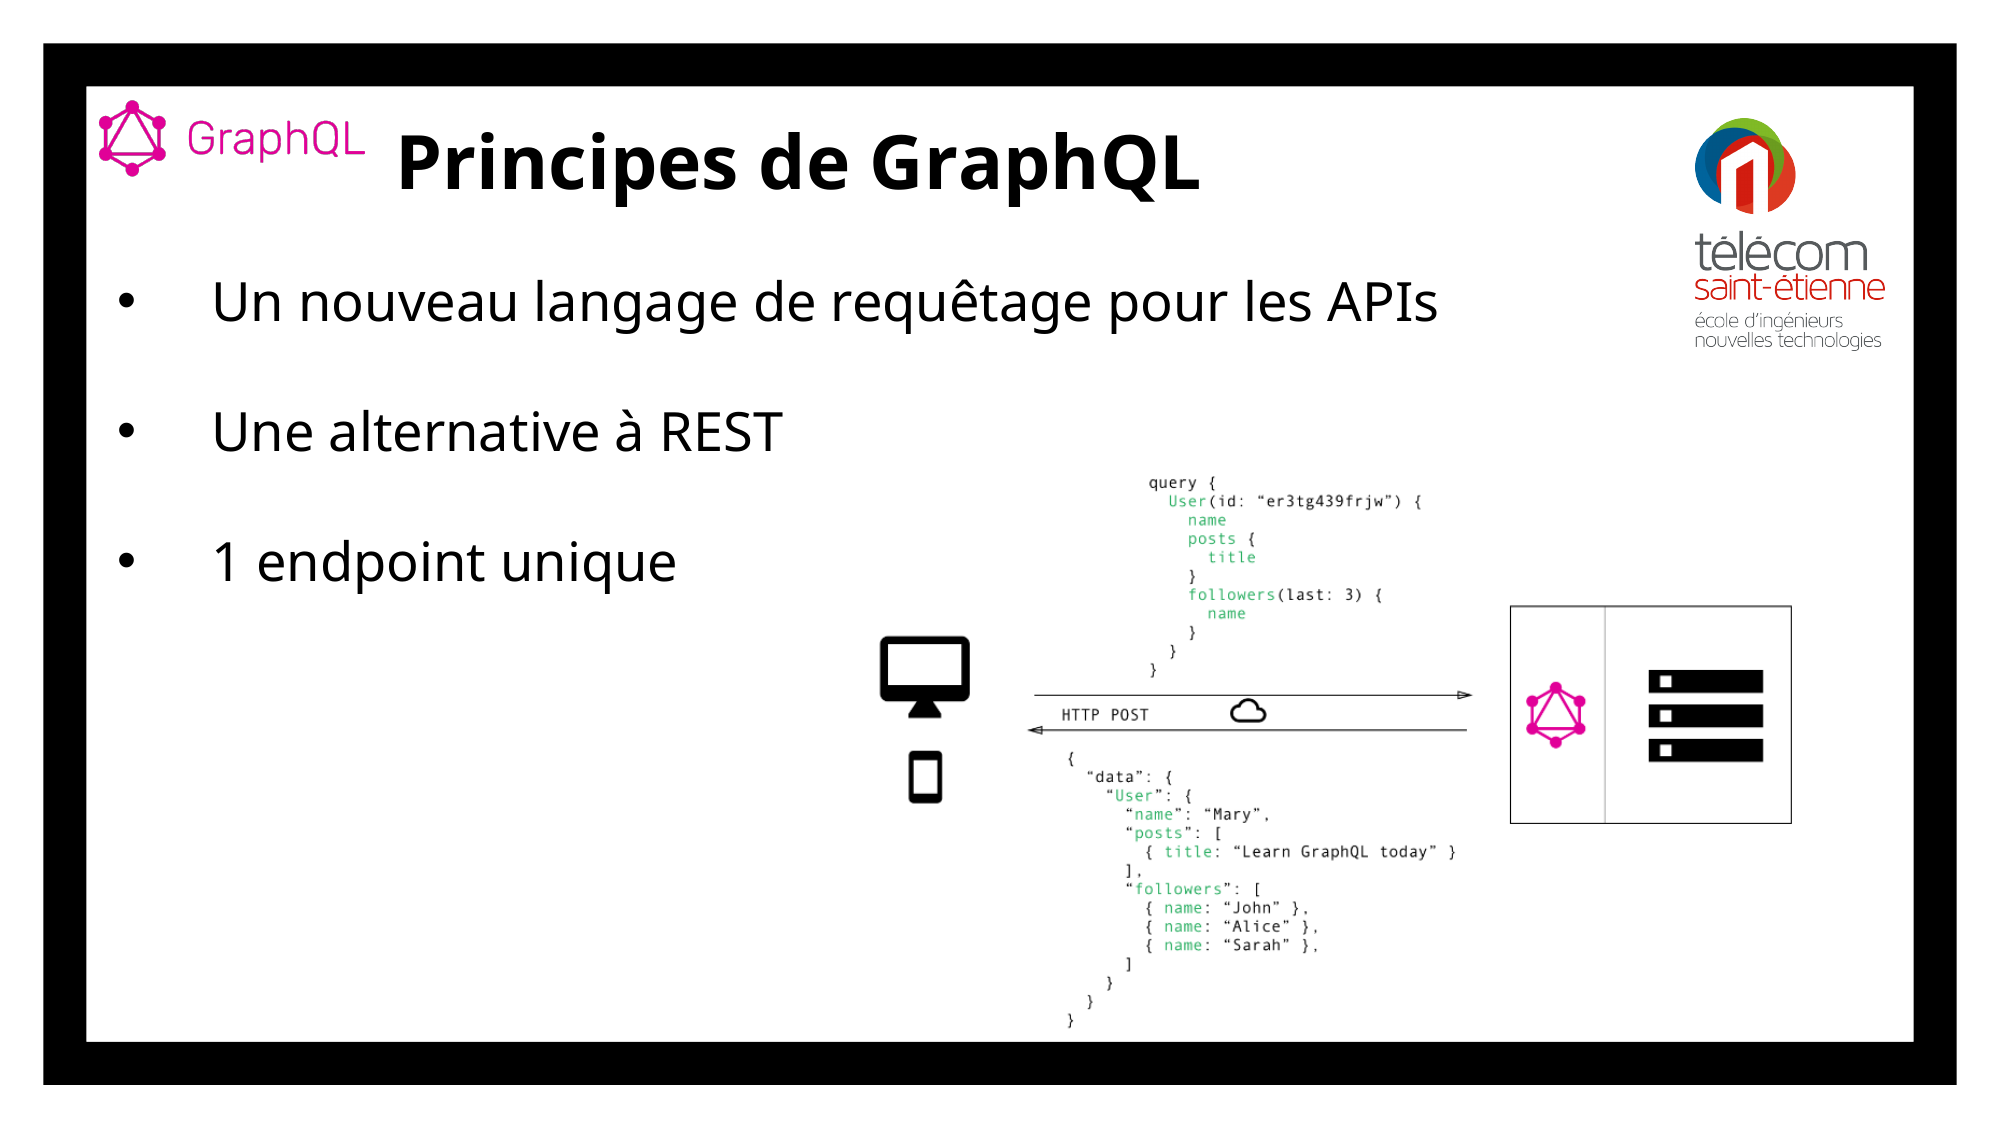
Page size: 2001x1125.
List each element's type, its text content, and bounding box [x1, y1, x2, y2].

picture [859, 460, 1878, 1034]
title Principes de GraphQL [375, 94, 1855, 259]
picture [94, 99, 367, 178]
picture [1695, 118, 1885, 351]
text_box Un nouveau langage de requêtage pour les APIs Une alternative à REST 1 endpoint unique [102, 259, 1808, 730]
